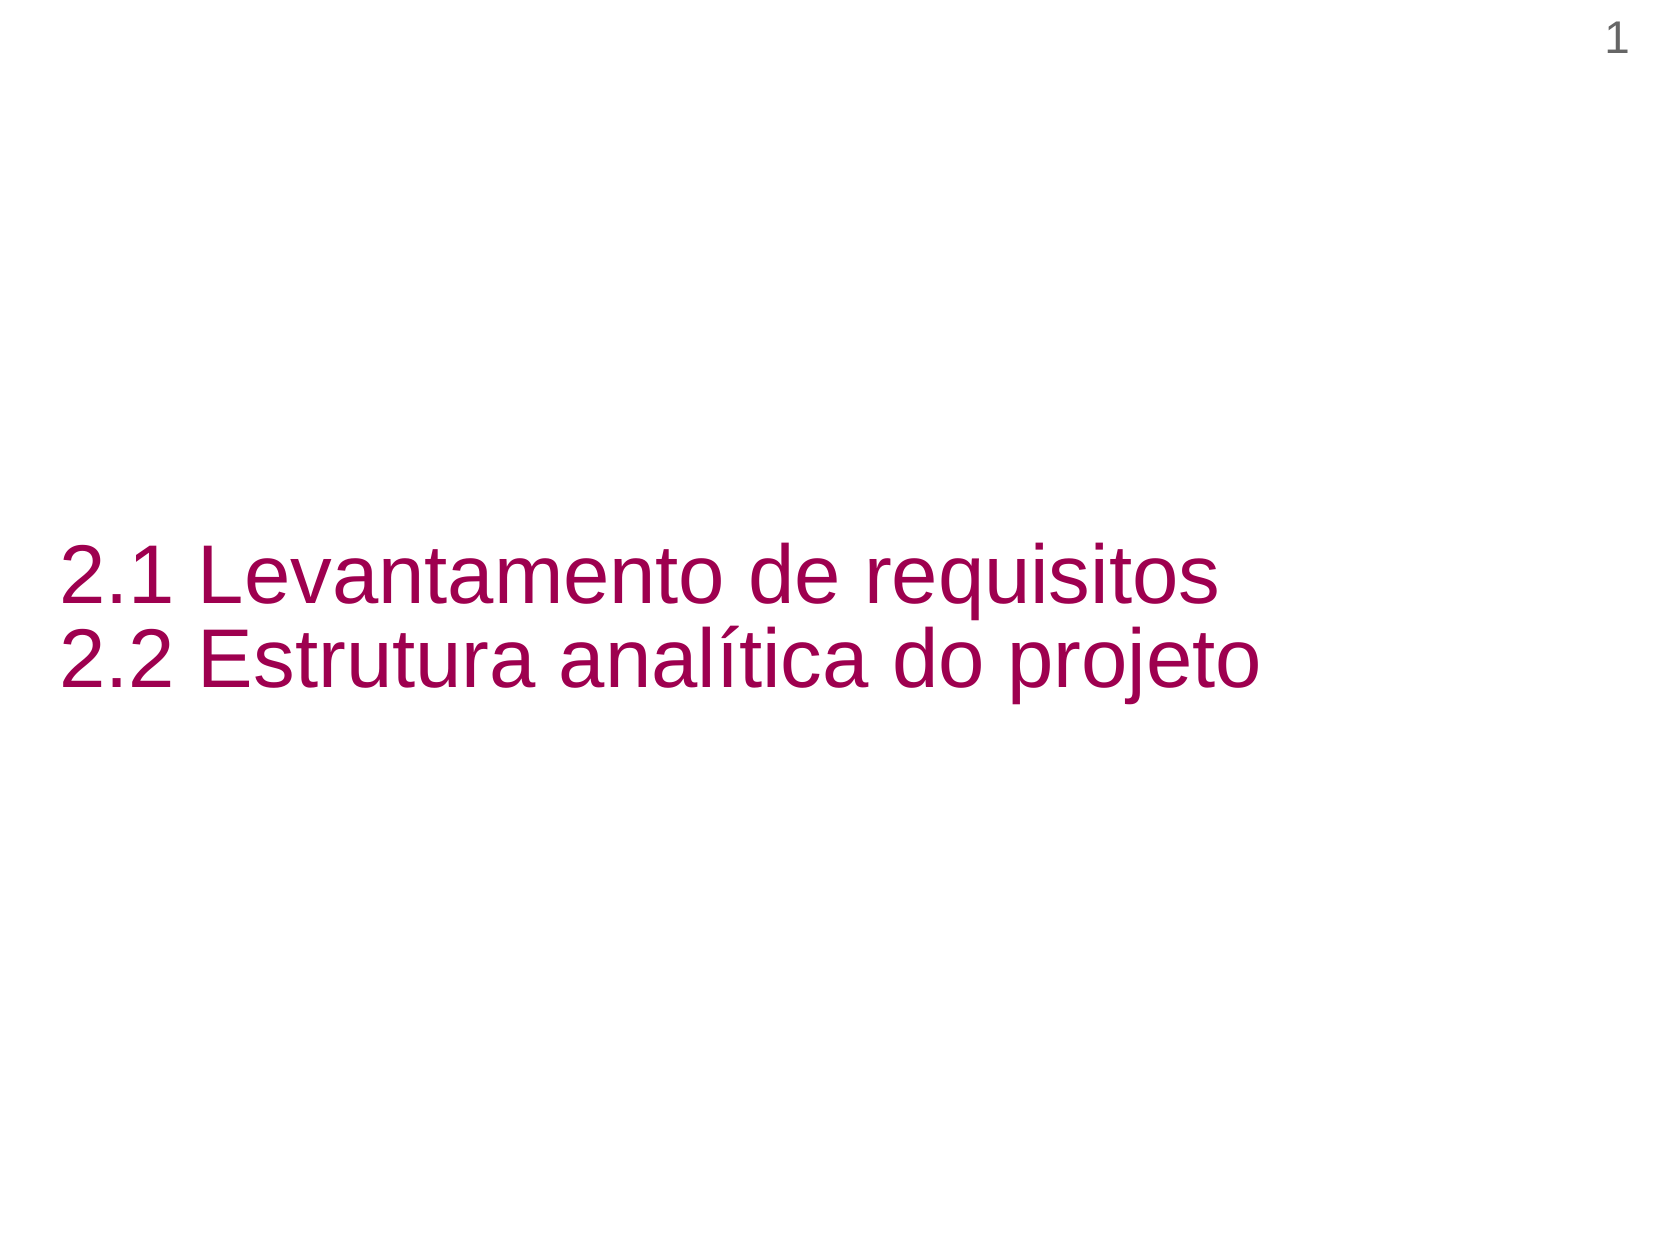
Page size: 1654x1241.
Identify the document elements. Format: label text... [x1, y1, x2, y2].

title 2.1 Levantamento de requisitos 2.2 Estrutura analítica do projeto [59, 29, 1595, 1211]
